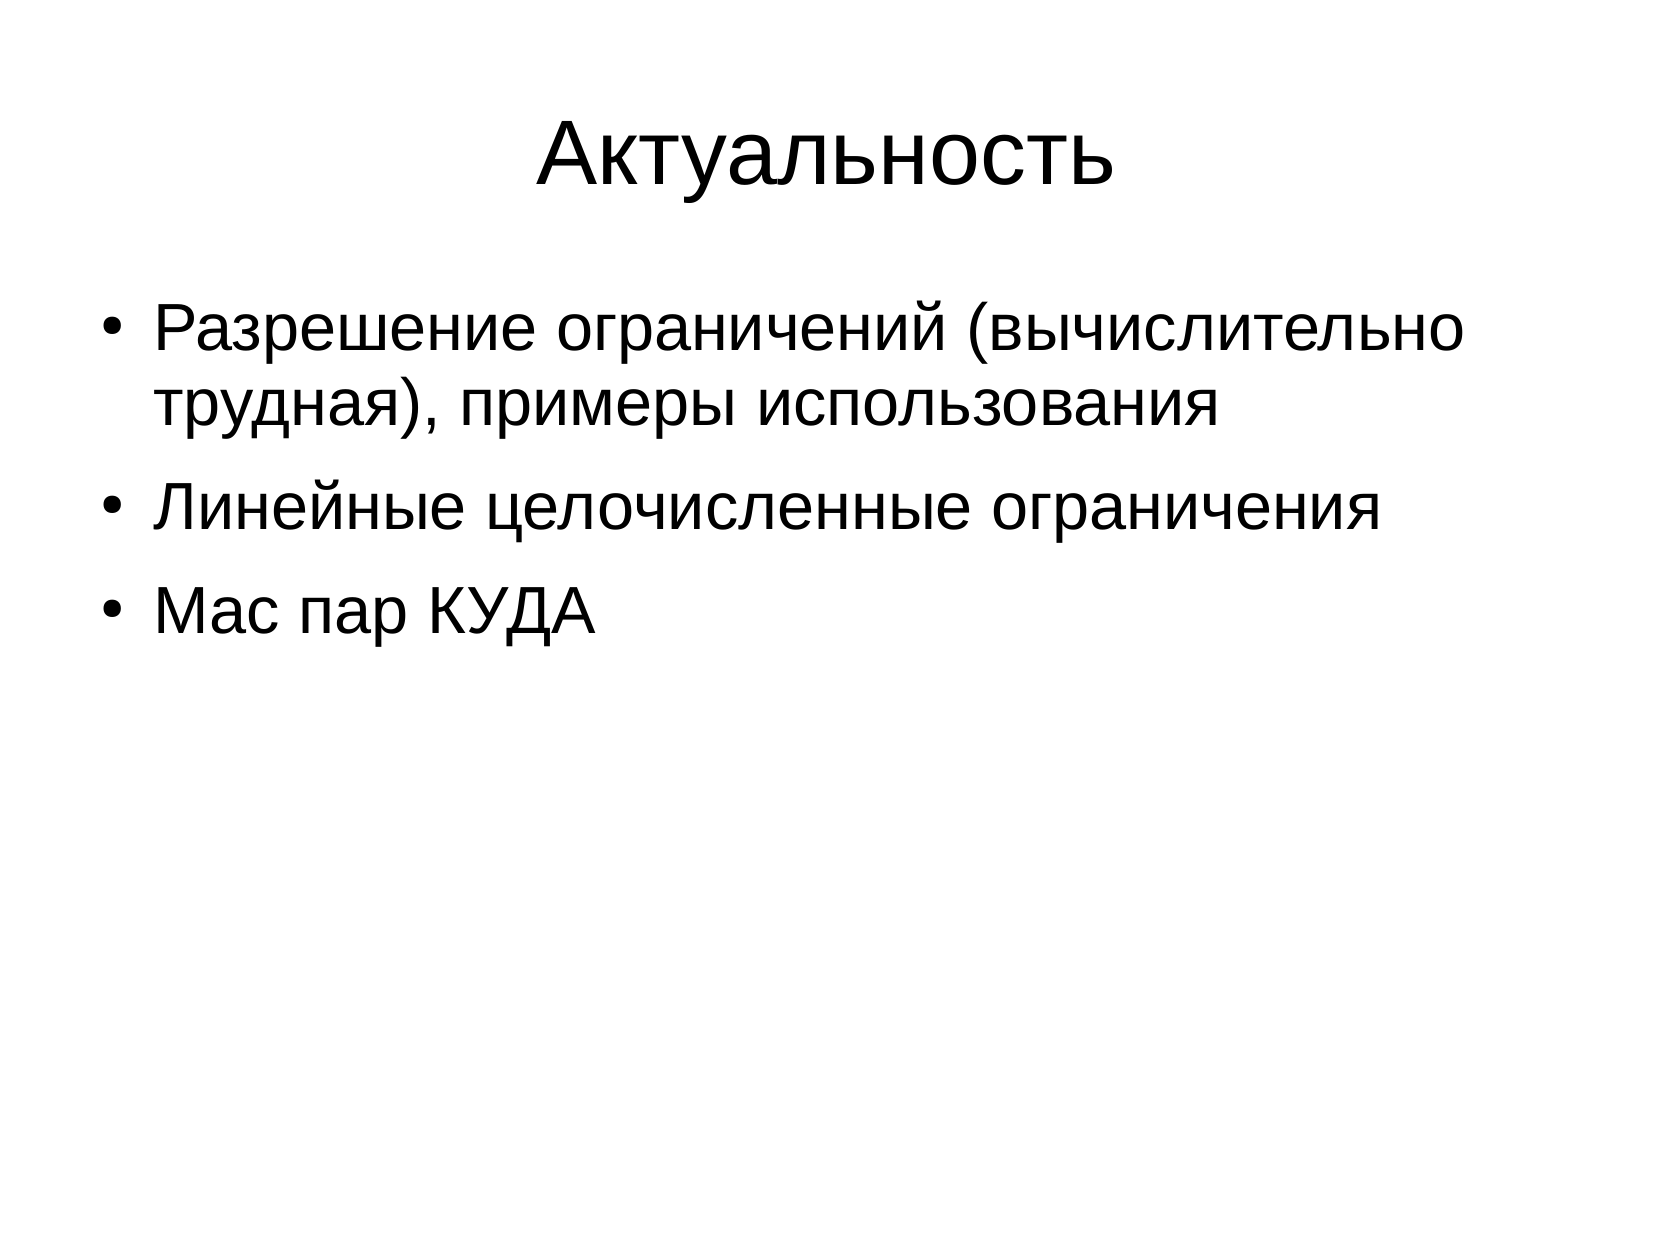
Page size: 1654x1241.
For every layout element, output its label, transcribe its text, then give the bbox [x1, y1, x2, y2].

title Актуальность [82, 49, 1571, 257]
list Разрешение ограничений (вычислительно трудная), примеры использования Линейные целочисленные ограничения Мас пар КУДА [82, 290, 1571, 1010]
